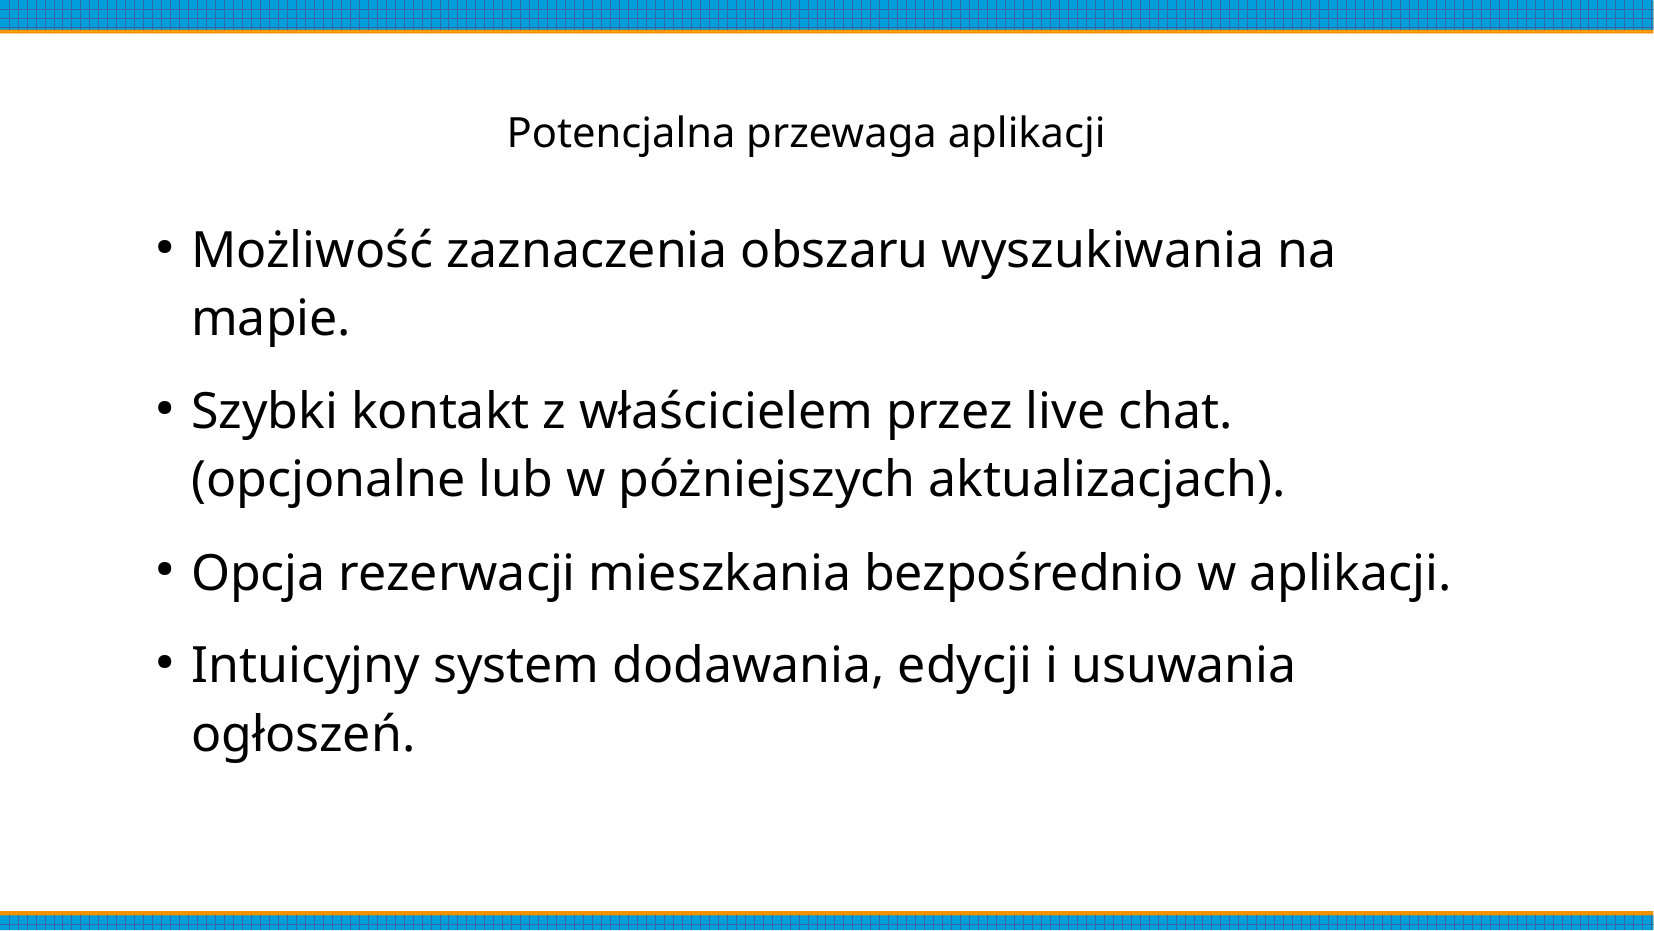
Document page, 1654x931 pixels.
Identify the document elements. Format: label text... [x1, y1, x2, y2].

text_box Potencjalna przewaga aplikacji [412, 75, 1201, 188]
text_box Możliwość zaznaczenia obszaru wyszukiwania na mapie. Szybki kontakt z właścicielem przez live chat.(opcjonalne lub w póżniejszych aktualizacjach). Opcja rezerwacji mieszkania bezpośrednio w aplikacji. Intuicyjny system dodawania, edycji i usuwania ogłoszeń. [150, 207, 1463, 826]
